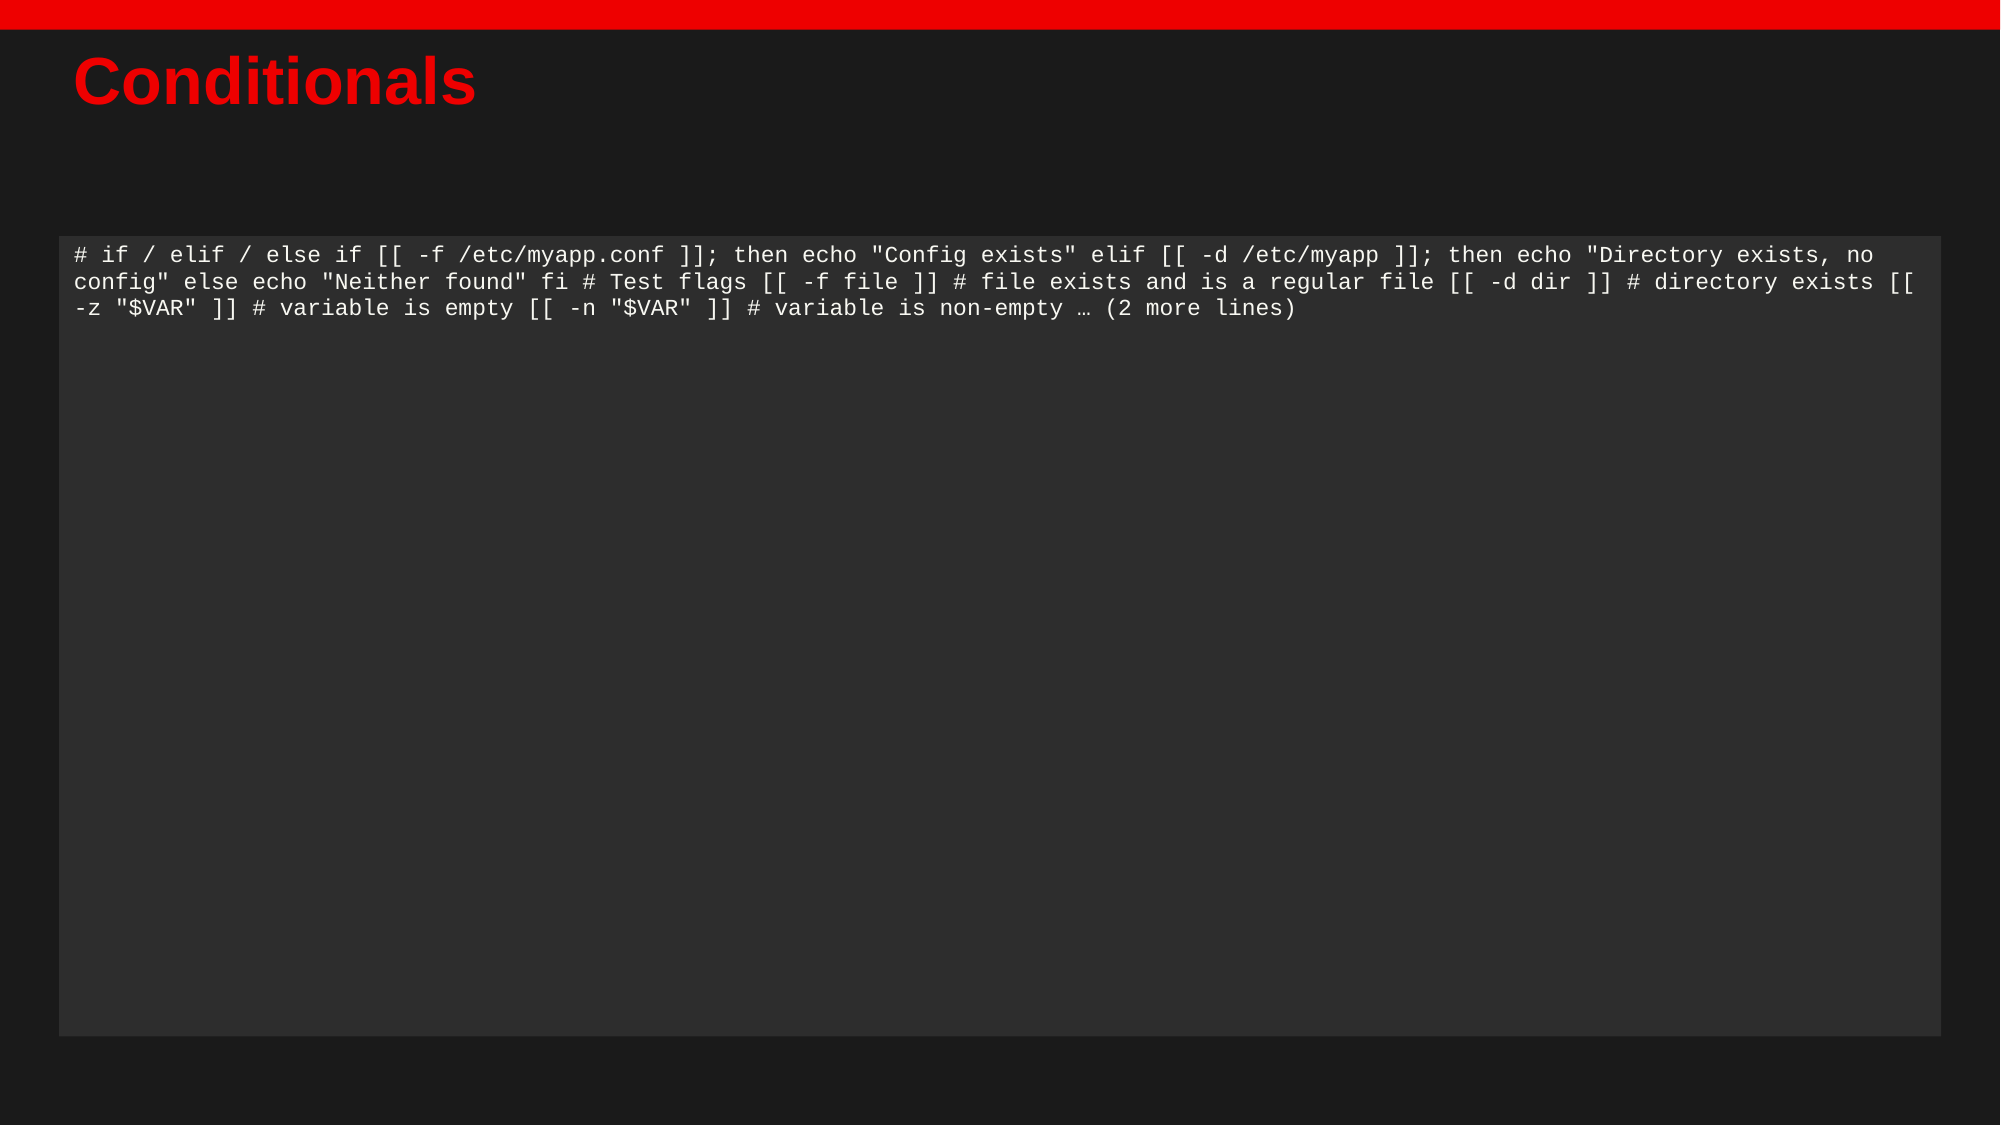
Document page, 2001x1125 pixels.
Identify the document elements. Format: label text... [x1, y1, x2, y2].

text_box [0, 0, 2001, 30]
text_box # if / elif / else if [[ -f /etc/myapp.conf ]]; then echo "Config exists" elif [[ -d /etc/myapp ]]; then echo "Directory exists, no config" else echo "Neither found" fi # Test flags [[ -f file ]] # file exists and is a regular file [[ -d dir ]] # directory exists [[ -z "$VAR" ]] # variable is empty [[ -n "$VAR" ]] # variable is non-empty … (2 more lines) [59, 236, 1942, 1037]
text_box Conditionals [59, 36, 1942, 208]
